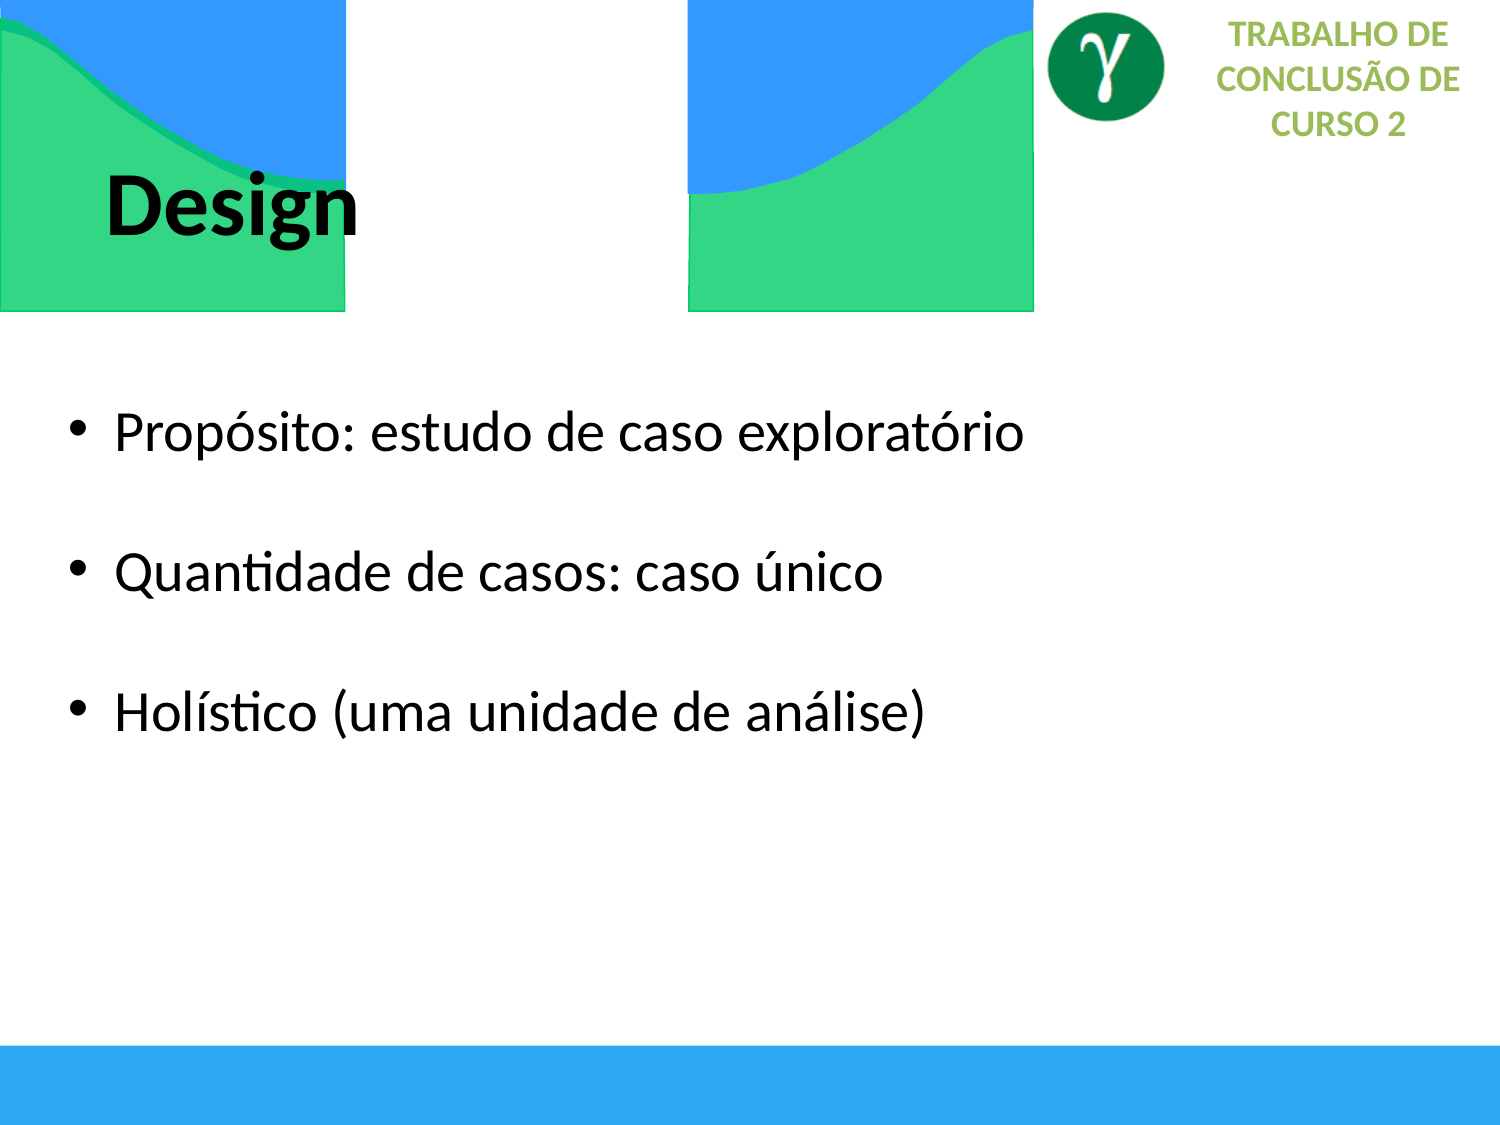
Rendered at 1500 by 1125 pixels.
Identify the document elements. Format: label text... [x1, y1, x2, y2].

text_box TRABALHO DE CONCLUSÃO DE CURSO 2 [1178, 1, 1500, 197]
text_box [688, 280, 1034, 312]
text_box [688, 0, 1033, 118]
text_box [0, 0, 346, 312]
text_box Propósito: estudo de caso exploratório Quantidade de casos: caso único Holístico (uma unidade de análise) [53, 385, 1447, 751]
text_box [0, 1045, 1500, 1125]
picture [1033, 0, 1178, 118]
text_box Design [90, 118, 1366, 280]
